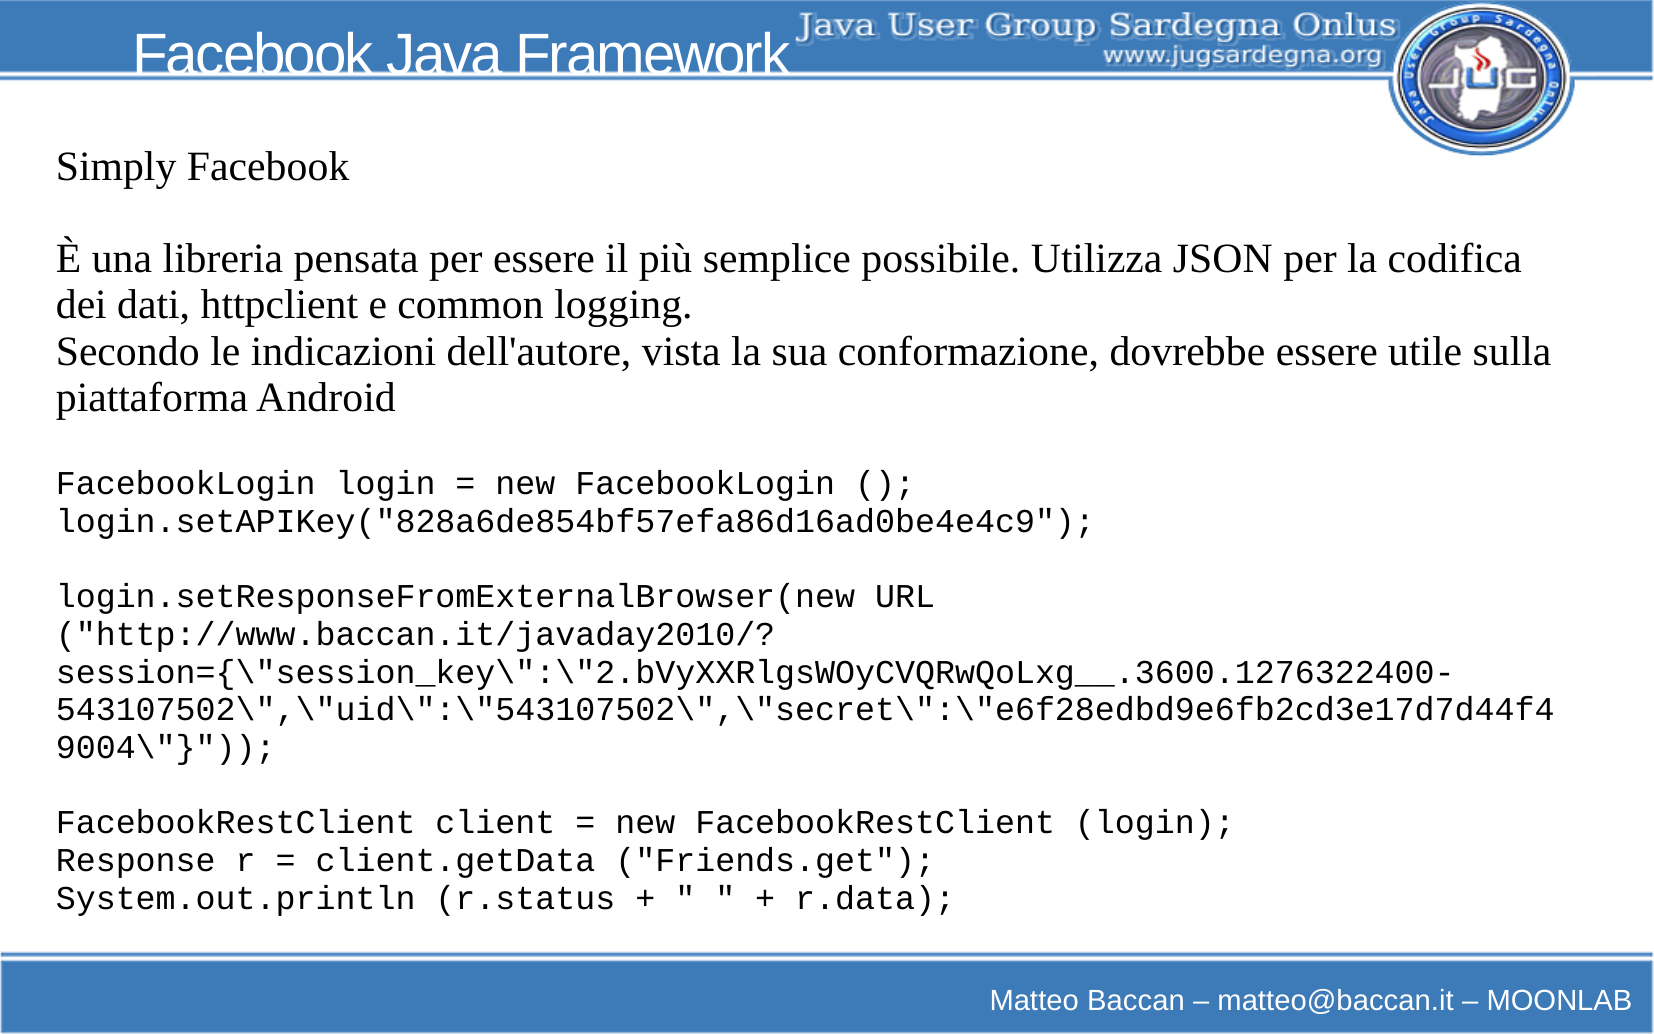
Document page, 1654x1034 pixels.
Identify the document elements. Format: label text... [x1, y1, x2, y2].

picture [0, 0, 1654, 1034]
title Facebook Java Framework [132, 5, 1609, 103]
text_box Simply Facebook È una libreria pensata per essere il più semplice possibile. Utilizza JSON per la codifica dei dati, httpclient e common logging. Secondo le indicazioni dell'autore, vista la sua conformazione, dovrebbe essere utile sulla piattaforma Android FacebookLogin login = new FacebookLogin (); login.setAPIKey("828a6de854bf57efa86d16ad0be4e4c9"); login.setResponseFromExternalBrowser(new URL ("http://www.baccan.it/javaday2010/?session={\"session_key\":\"2.bVyXXRlgsWOyCVQRwQoLxg__.3600.1276322400-543107502\",\"uid\":\"543107502\",\"secret\":\"e6f28edbd9e6fb2cd3e17d7d44f49004\"}")); FacebookRestClient client = new FacebookRestClient (login); Response r = client.getData ("Friends.get"); System.out.println (r.status + " " + r.data); [40, 135, 1579, 909]
